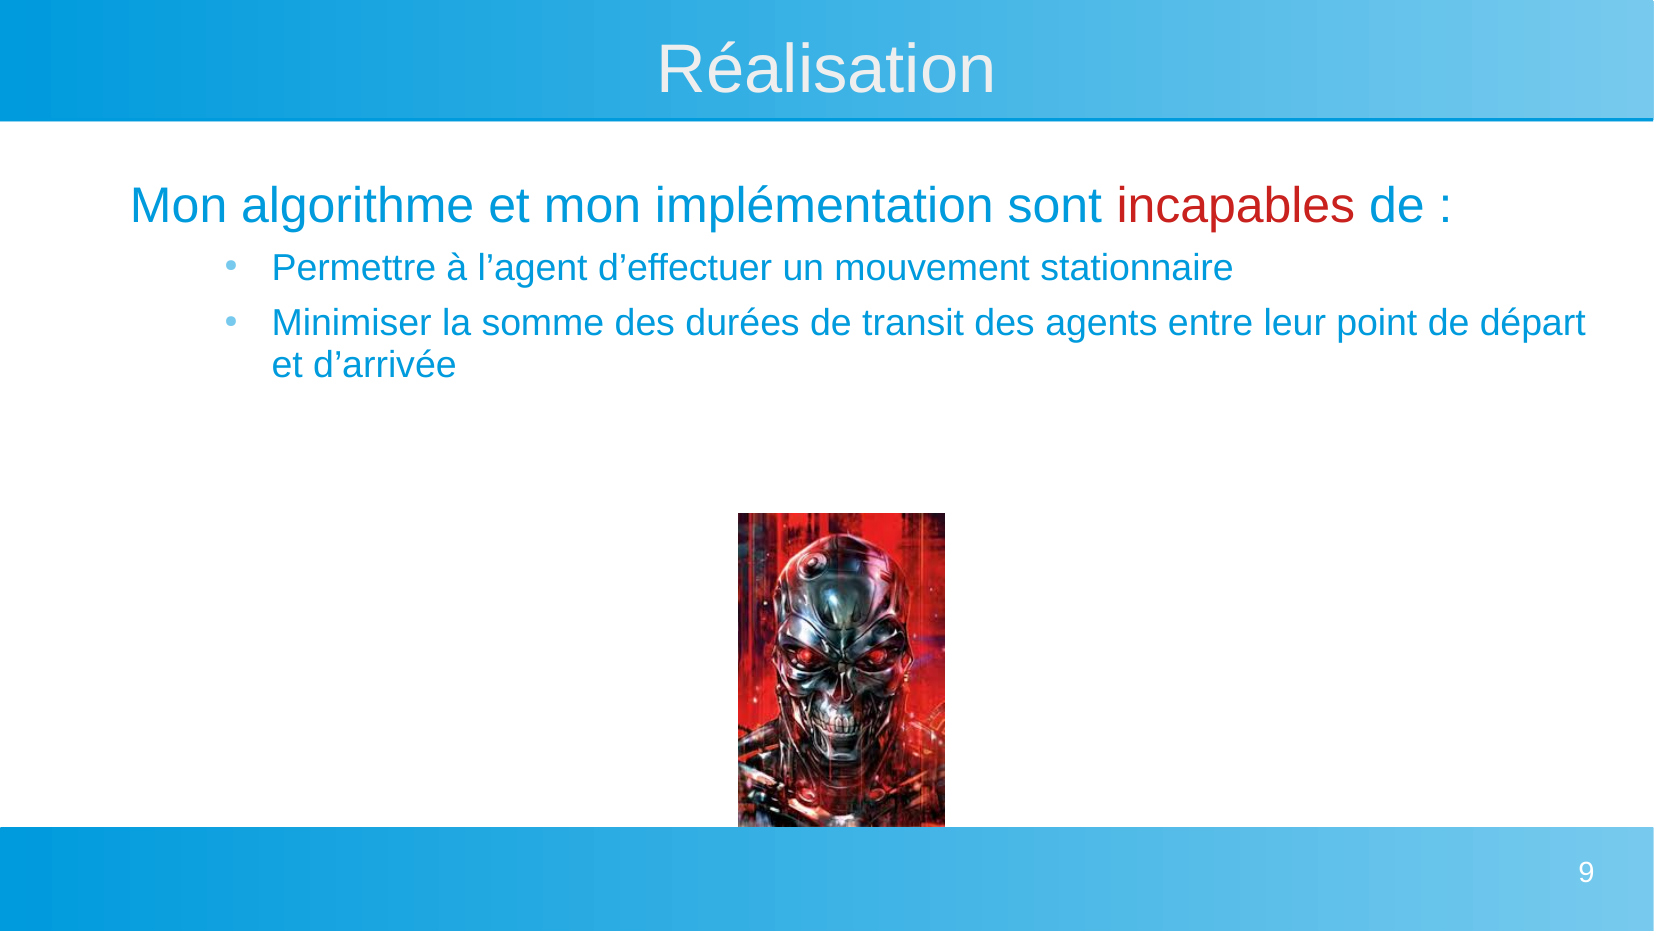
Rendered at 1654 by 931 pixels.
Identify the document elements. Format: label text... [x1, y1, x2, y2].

picture [738, 513, 945, 827]
list Mon algorithme et mon implémentation sont incapables de : Permettre à l’agent d’effectuer un mouvement stationnaire Minimiser la somme des durées de transit des agents entre leur point de départ et d’arrivée [59, 177, 1595, 768]
title Réalisation [59, 29, 1595, 108]
